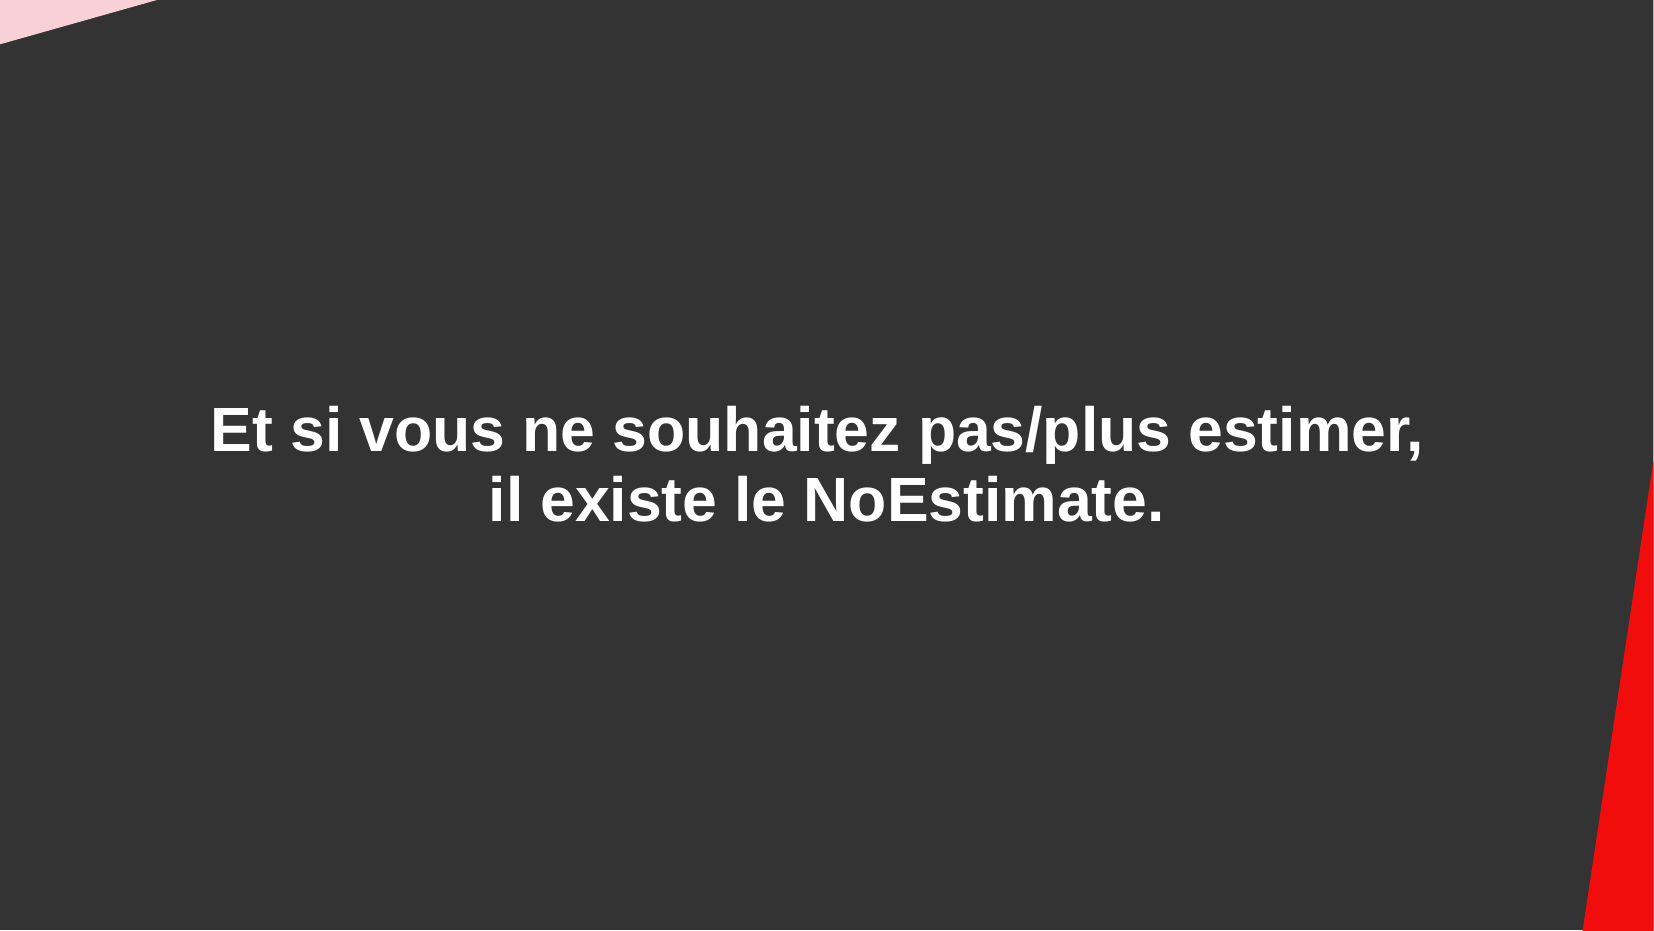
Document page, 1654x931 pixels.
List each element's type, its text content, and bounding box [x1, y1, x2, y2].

text_box [1582, 457, 1654, 931]
text_box [0, 0, 157, 45]
title Et si vous ne souhaitez pas/plus estimer, il existe le NoEstimate. [31, 352, 1622, 578]
